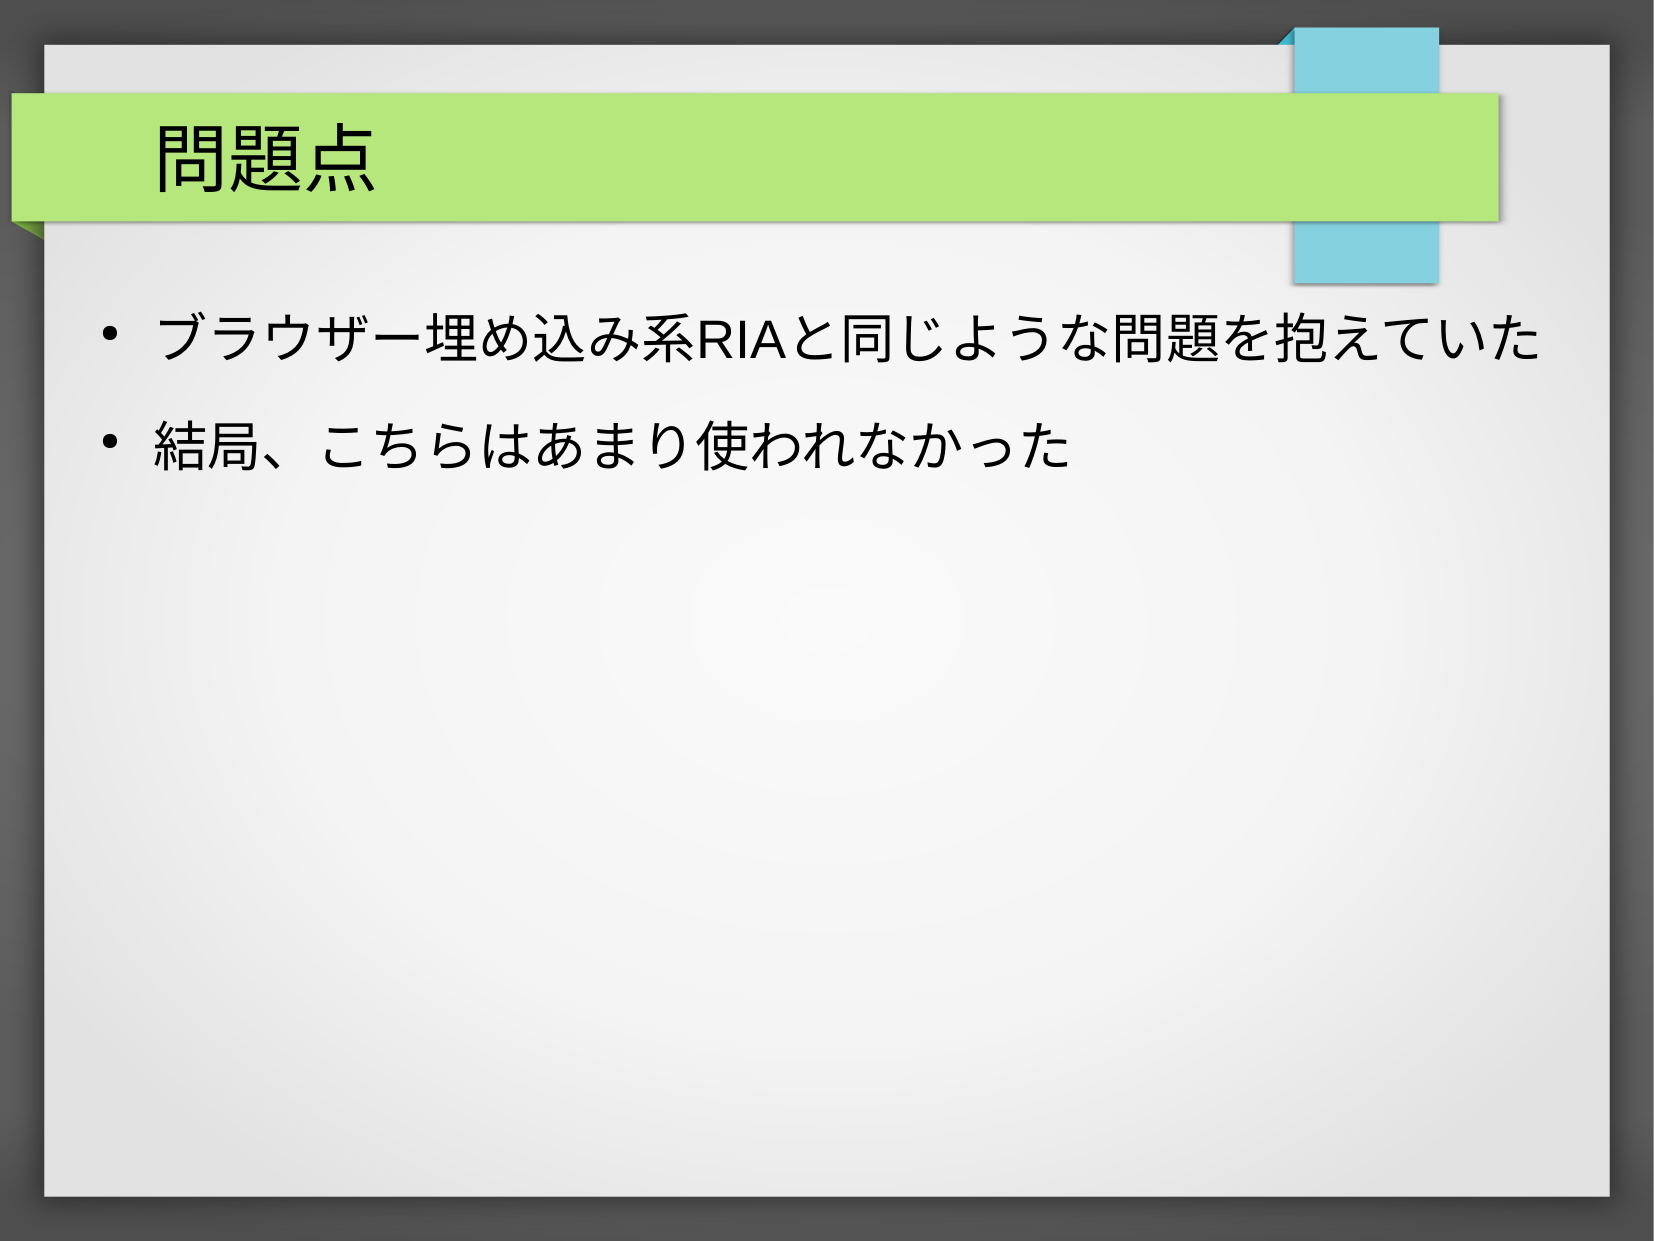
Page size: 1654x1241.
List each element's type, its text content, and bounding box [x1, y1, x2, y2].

list ブラウザー埋め込み系RIAと同じような問題を抱えていた 結局、こちらはあまり使われなかった [82, 295, 1571, 1015]
title 問題点 [82, 94, 1264, 213]
picture [0, 0, 1654, 1241]
